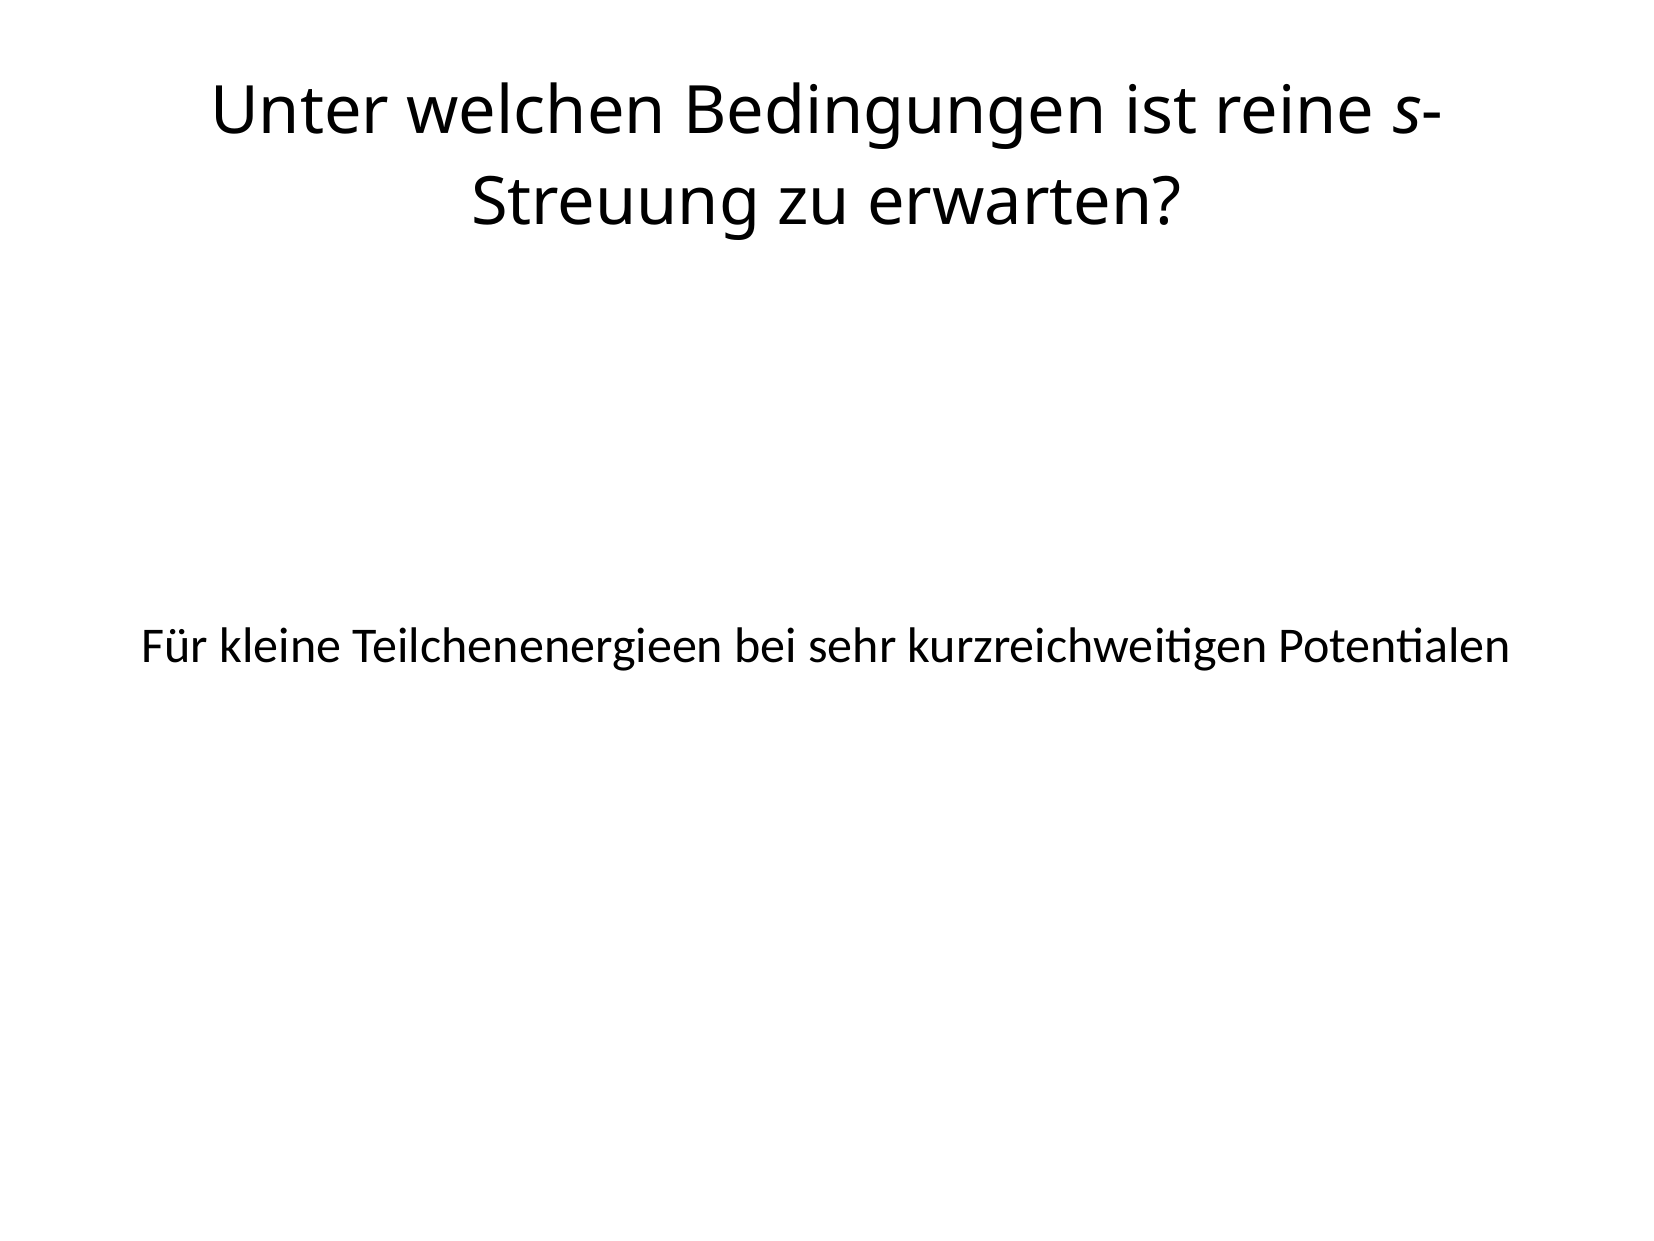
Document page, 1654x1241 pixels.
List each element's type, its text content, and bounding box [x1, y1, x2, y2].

subtitle Für kleine Teilchenenergieen bei sehr kurzreichweitigen Potentialen [82, 290, 1571, 1010]
title Unter welchen Bedingungen ist reine s-Streuung zu erwarten? [82, 49, 1571, 257]
